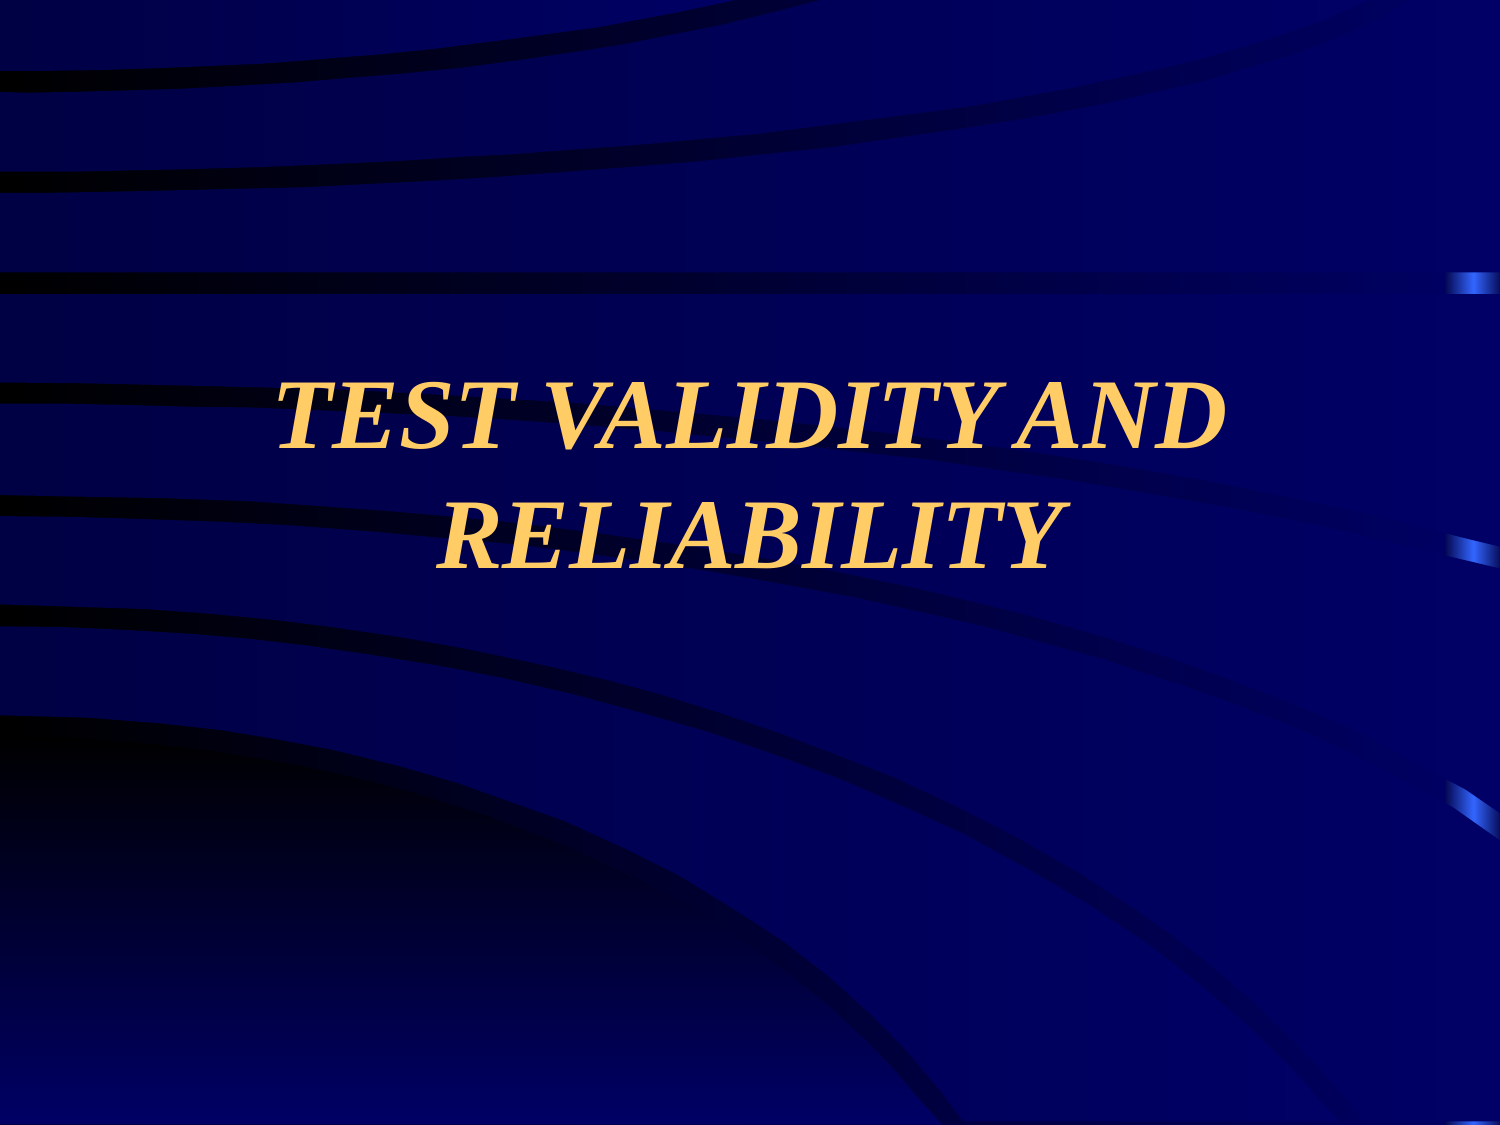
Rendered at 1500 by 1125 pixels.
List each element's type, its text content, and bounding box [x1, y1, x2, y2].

title TEST VALIDITY AND RELIABILITY [112, 374, 1388, 563]
